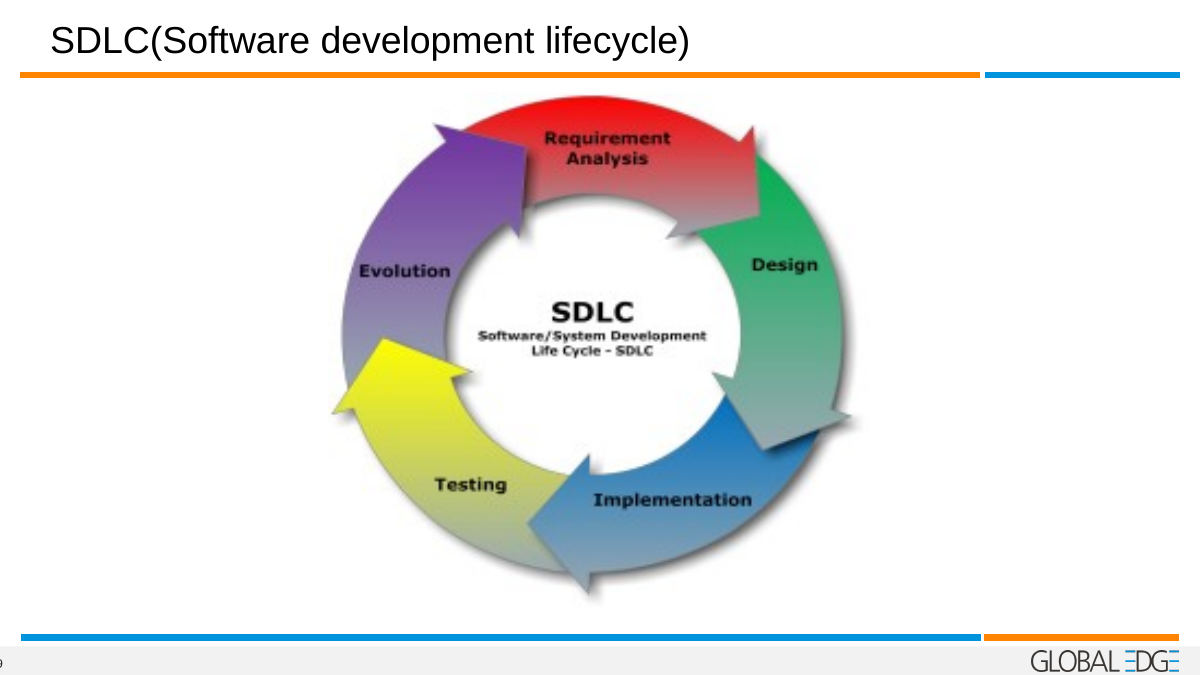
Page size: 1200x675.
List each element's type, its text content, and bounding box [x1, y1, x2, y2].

picture [328, 92, 872, 613]
picture [1031, 650, 1179, 672]
text_box SDLC(Software development lifecycle) [35, 11, 827, 69]
